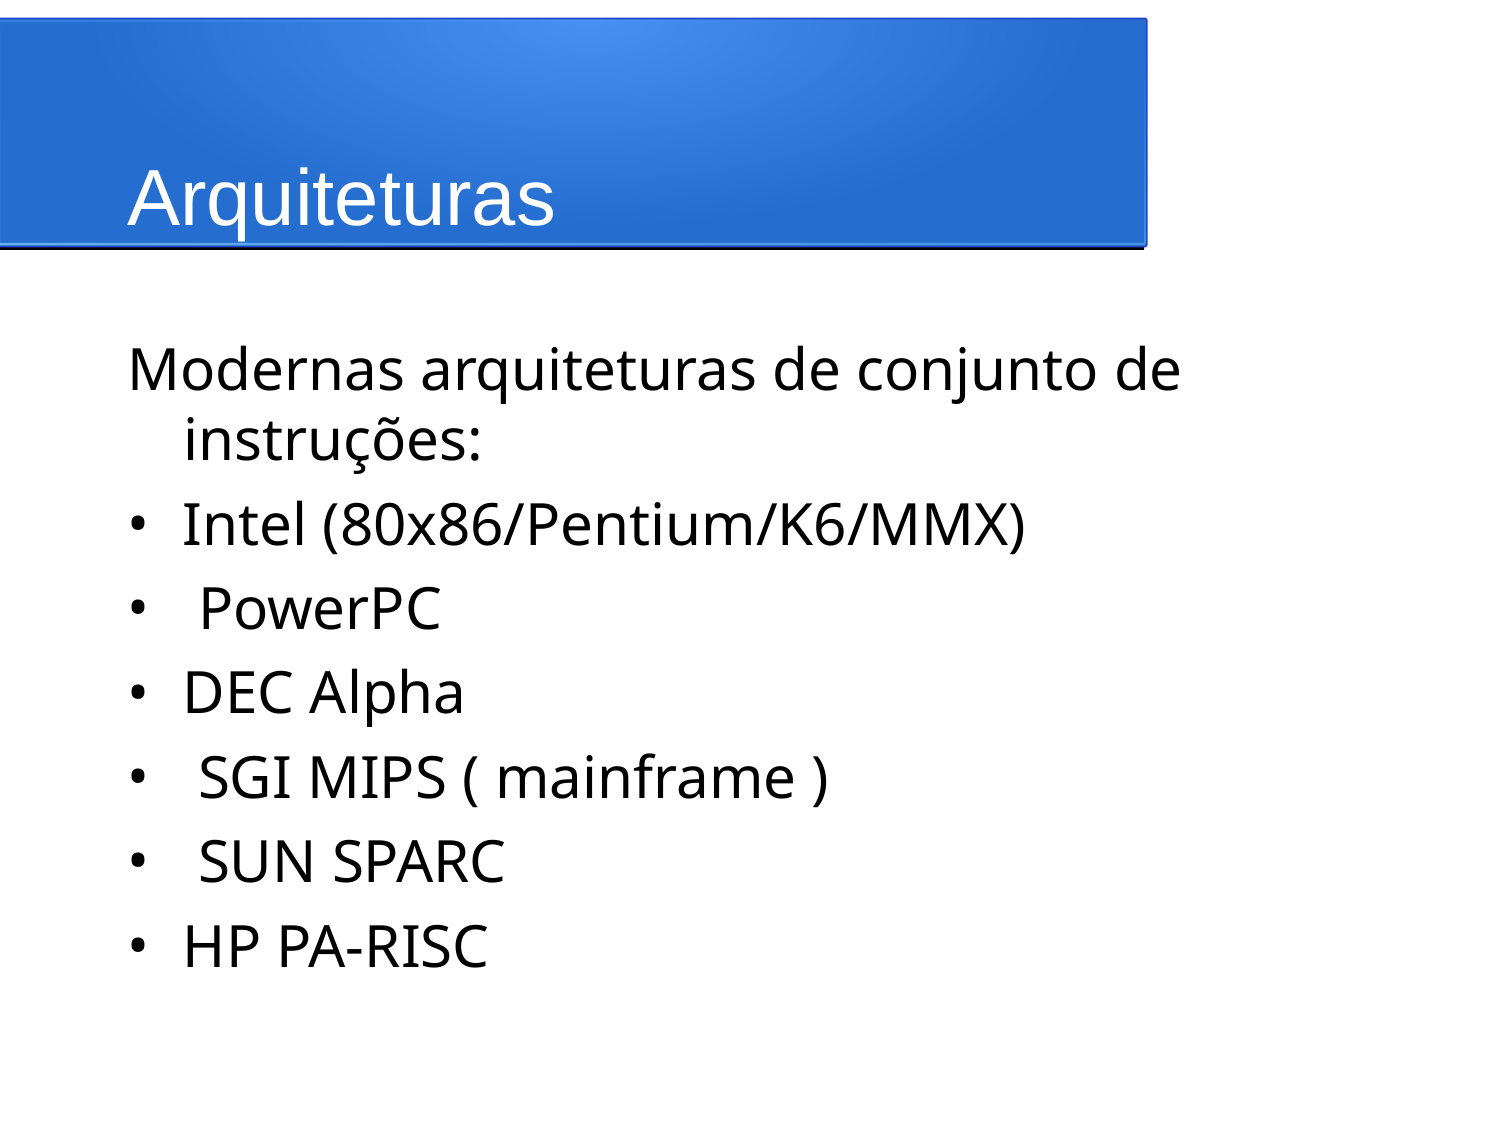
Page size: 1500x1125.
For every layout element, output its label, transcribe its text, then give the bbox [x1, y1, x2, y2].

title Arquiteturas [112, 99, 1388, 288]
list Modernas arquiteturas de conjunto de instruções: Intel (80x86/Pentium/K6/MMX) PowerPC DEC Alpha SGI MIPS ( mainframe ) SUN SPARC HP PA-RISC [112, 324, 1388, 1000]
